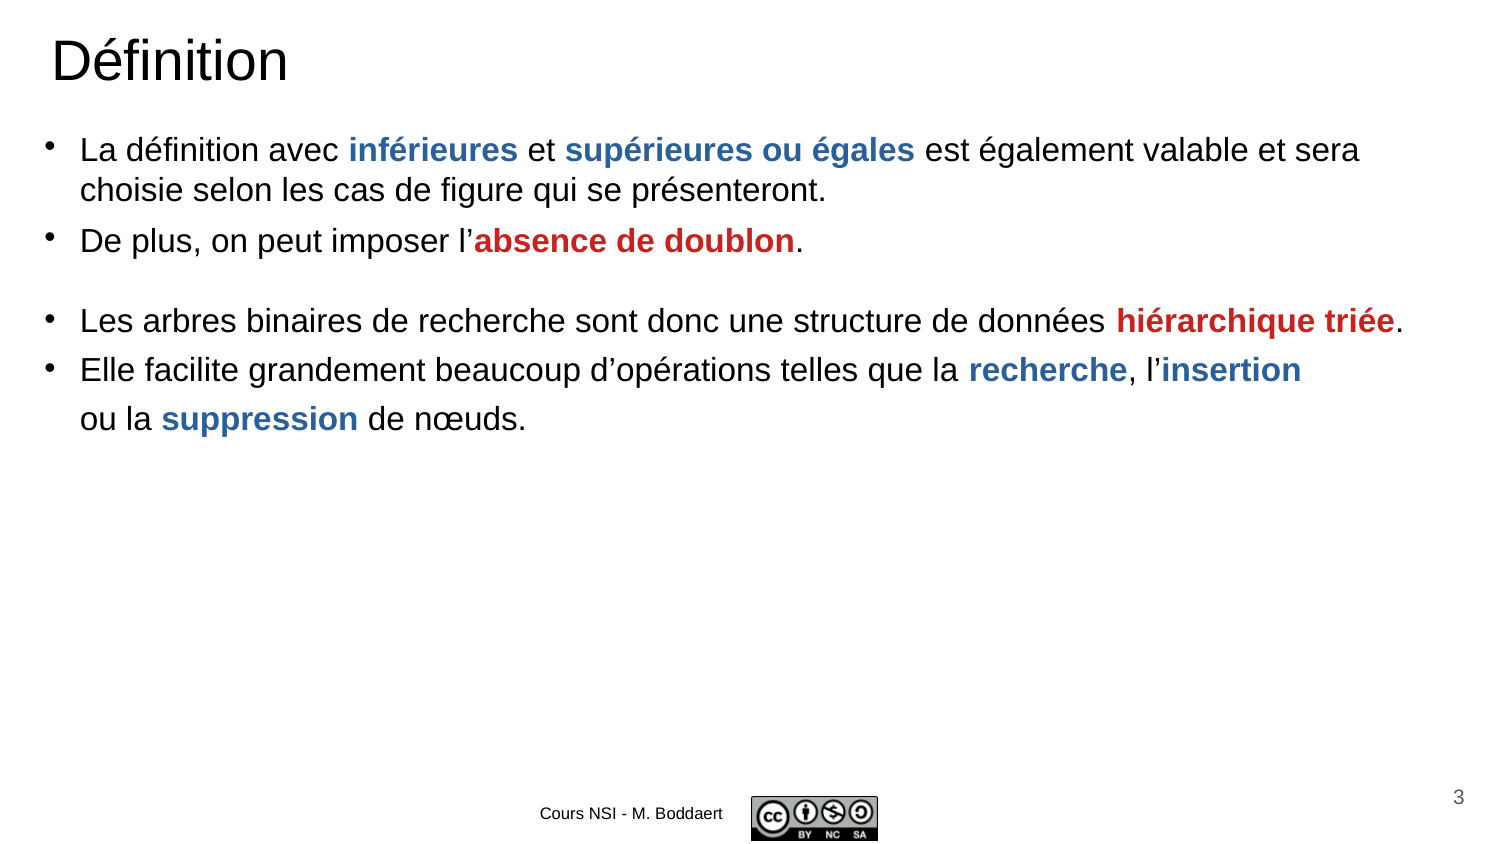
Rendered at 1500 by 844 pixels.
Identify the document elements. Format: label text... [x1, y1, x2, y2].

picture [751, 796, 878, 841]
slide_number <numéro> [1389, 764, 1480, 830]
text_box Les arbres binaires de recherche sont donc une structure de données hiérarchique triée. Elle facilite grandement beaucoup d’opérations telles que la recherche, l’insertion ou la suppression de nœuds. [29, 295, 1434, 451]
title Définition [51, 13, 1449, 108]
text_box La définition avec inférieures et supérieures ou égales est également valable et sera choisie selon les cas de figure qui se présenteront. De plus, on peut imposer l’absence de doublon. [29, 120, 1477, 266]
